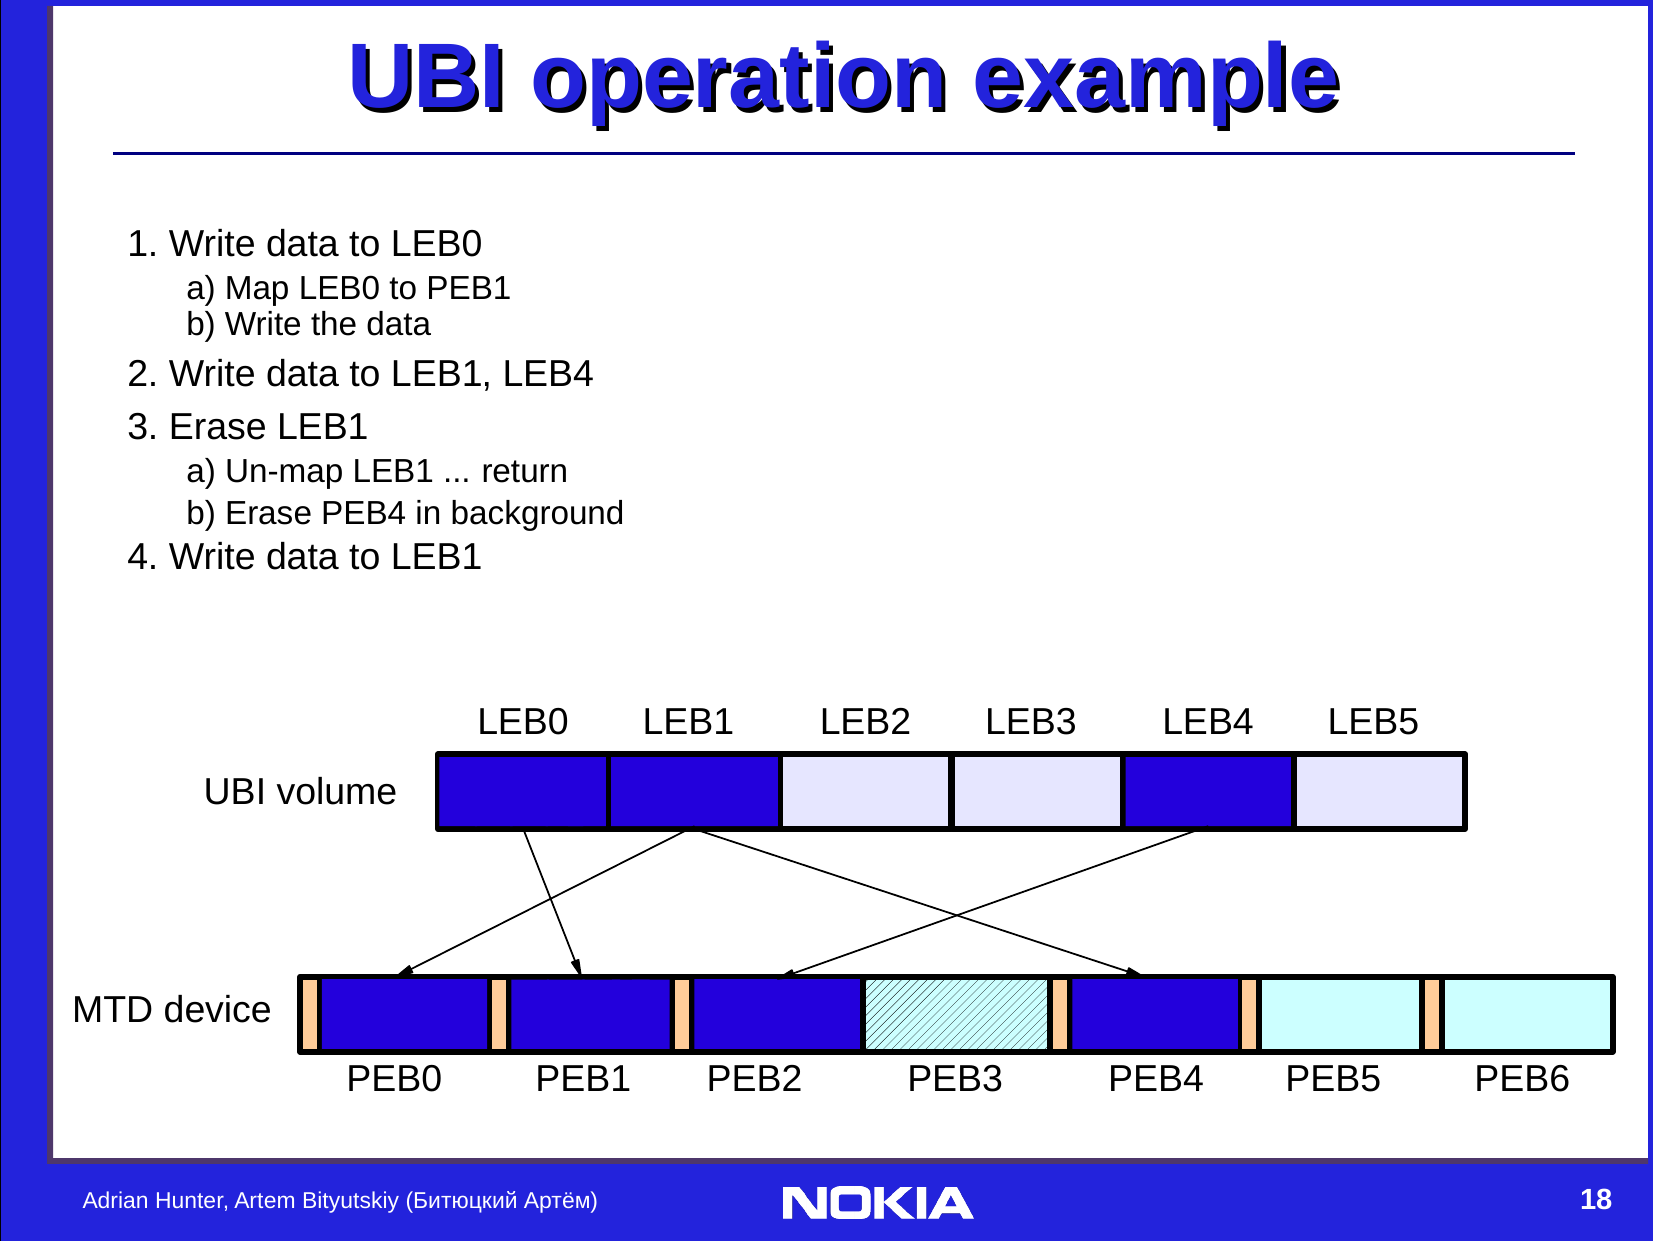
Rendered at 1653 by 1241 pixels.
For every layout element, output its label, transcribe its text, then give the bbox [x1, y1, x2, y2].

picture [783, 1186, 974, 1219]
text_box PEB3 [892, 1050, 1019, 1108]
text_box 3. Erase LEB1 [112, 398, 384, 456]
text_box LEB3 [970, 693, 1092, 751]
text_box LEB4 [1147, 693, 1269, 751]
text_box LEB5 [1312, 693, 1435, 751]
text_box 4. Write data to LEB1 [112, 528, 499, 586]
text_box PEB0 [331, 1050, 458, 1108]
text_box PEB6 [1459, 1050, 1586, 1108]
text_box UBI volume [188, 763, 413, 825]
title UBI operation example [100, 2, 1588, 151]
text_box PEB1 [520, 1050, 646, 1108]
text_box b) Erase PEB4 in background [171, 486, 641, 539]
text_box 1. Write data to LEB0 [112, 215, 499, 273]
text_box , LEB4 [466, 345, 609, 402]
text_box a) Map LEB0 to PEB1 [171, 262, 528, 315]
text_box [300, 976, 1613, 1052]
text_box [437, 754, 1466, 830]
text_box LEB0 [462, 693, 584, 751]
text_box LEB1 [627, 693, 749, 751]
text_box MTD device [57, 981, 287, 1038]
text_box b) Write the data [171, 297, 448, 350]
text_box PEB5 [1270, 1050, 1397, 1108]
text_box 2. Write data to LEB1 [112, 345, 466, 402]
text_box PEB2 [691, 1050, 818, 1108]
text_box return [466, 445, 584, 498]
text_box LEB2 [805, 693, 927, 751]
text_box PEB4 [1093, 1050, 1219, 1108]
text_box a) Un-map LEB1 ... [171, 445, 466, 486]
